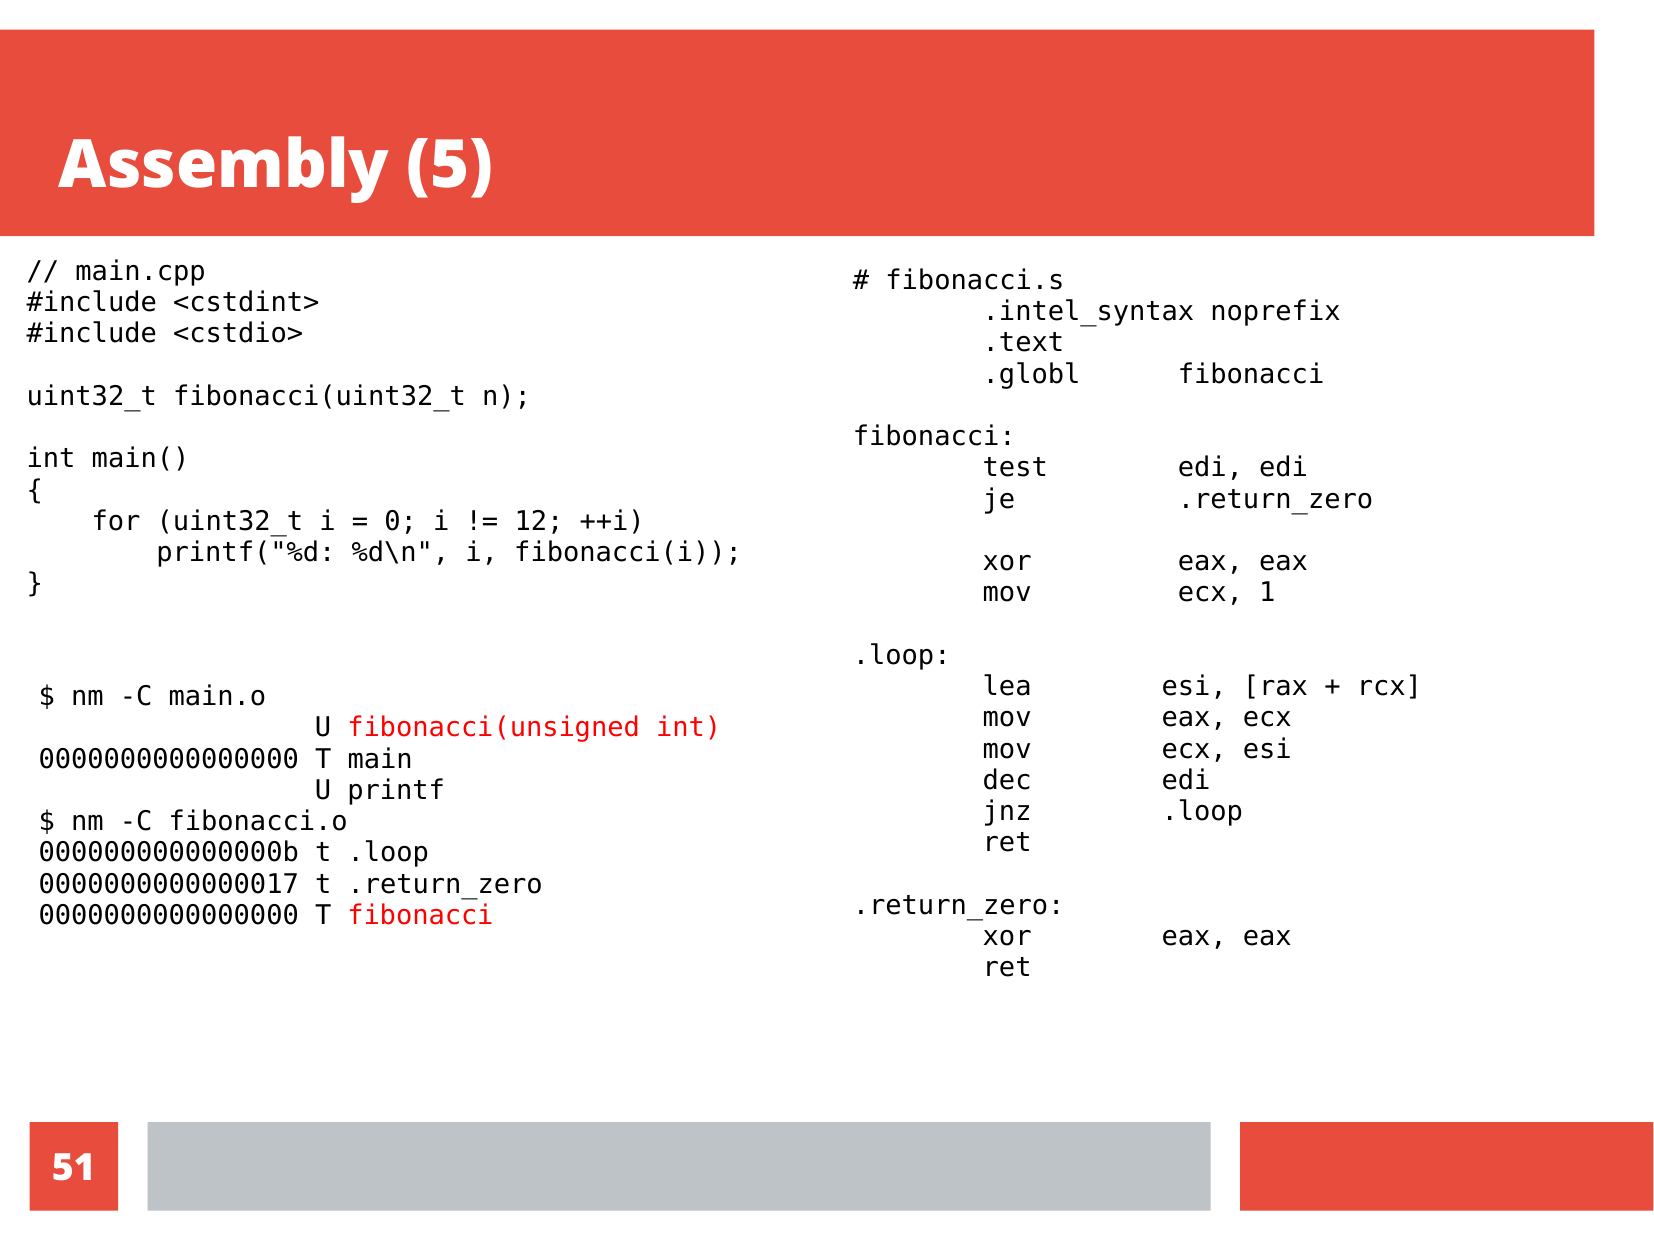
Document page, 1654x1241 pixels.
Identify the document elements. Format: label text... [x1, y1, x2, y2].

text_box $ nm -C main.o U fibonacci(unsigned int) 0000000000000000 T main U printf $ nm -C fibonacci.o 000000000000000b t .loop 0000000000000017 t .return_zero 0000000000000000 T fibonacci [23, 673, 851, 1134]
text_box # fibonacci.s .intel_syntax noprefix .text .globl fibonacci fibonacci: test edi, edi je .return_zero xor eax, eax mov ecx, 1 .loop: lea esi, [rax + rcx] mov eax, ecx mov ecx, esi dec edi jnz .loop ret .return_zero: xor eax, eax ret [838, 257, 1607, 1040]
text_box // main.cpp #include <cstdint> #include <cstdio> uint32_t fibonacci(uint32_t n); int main() { for (uint32_t i = 0; i != 12; ++i) printf("%d: %d\n", i, fibonacci(i)); } [11, 248, 780, 792]
title Assembly (5) [59, 59, 1595, 207]
